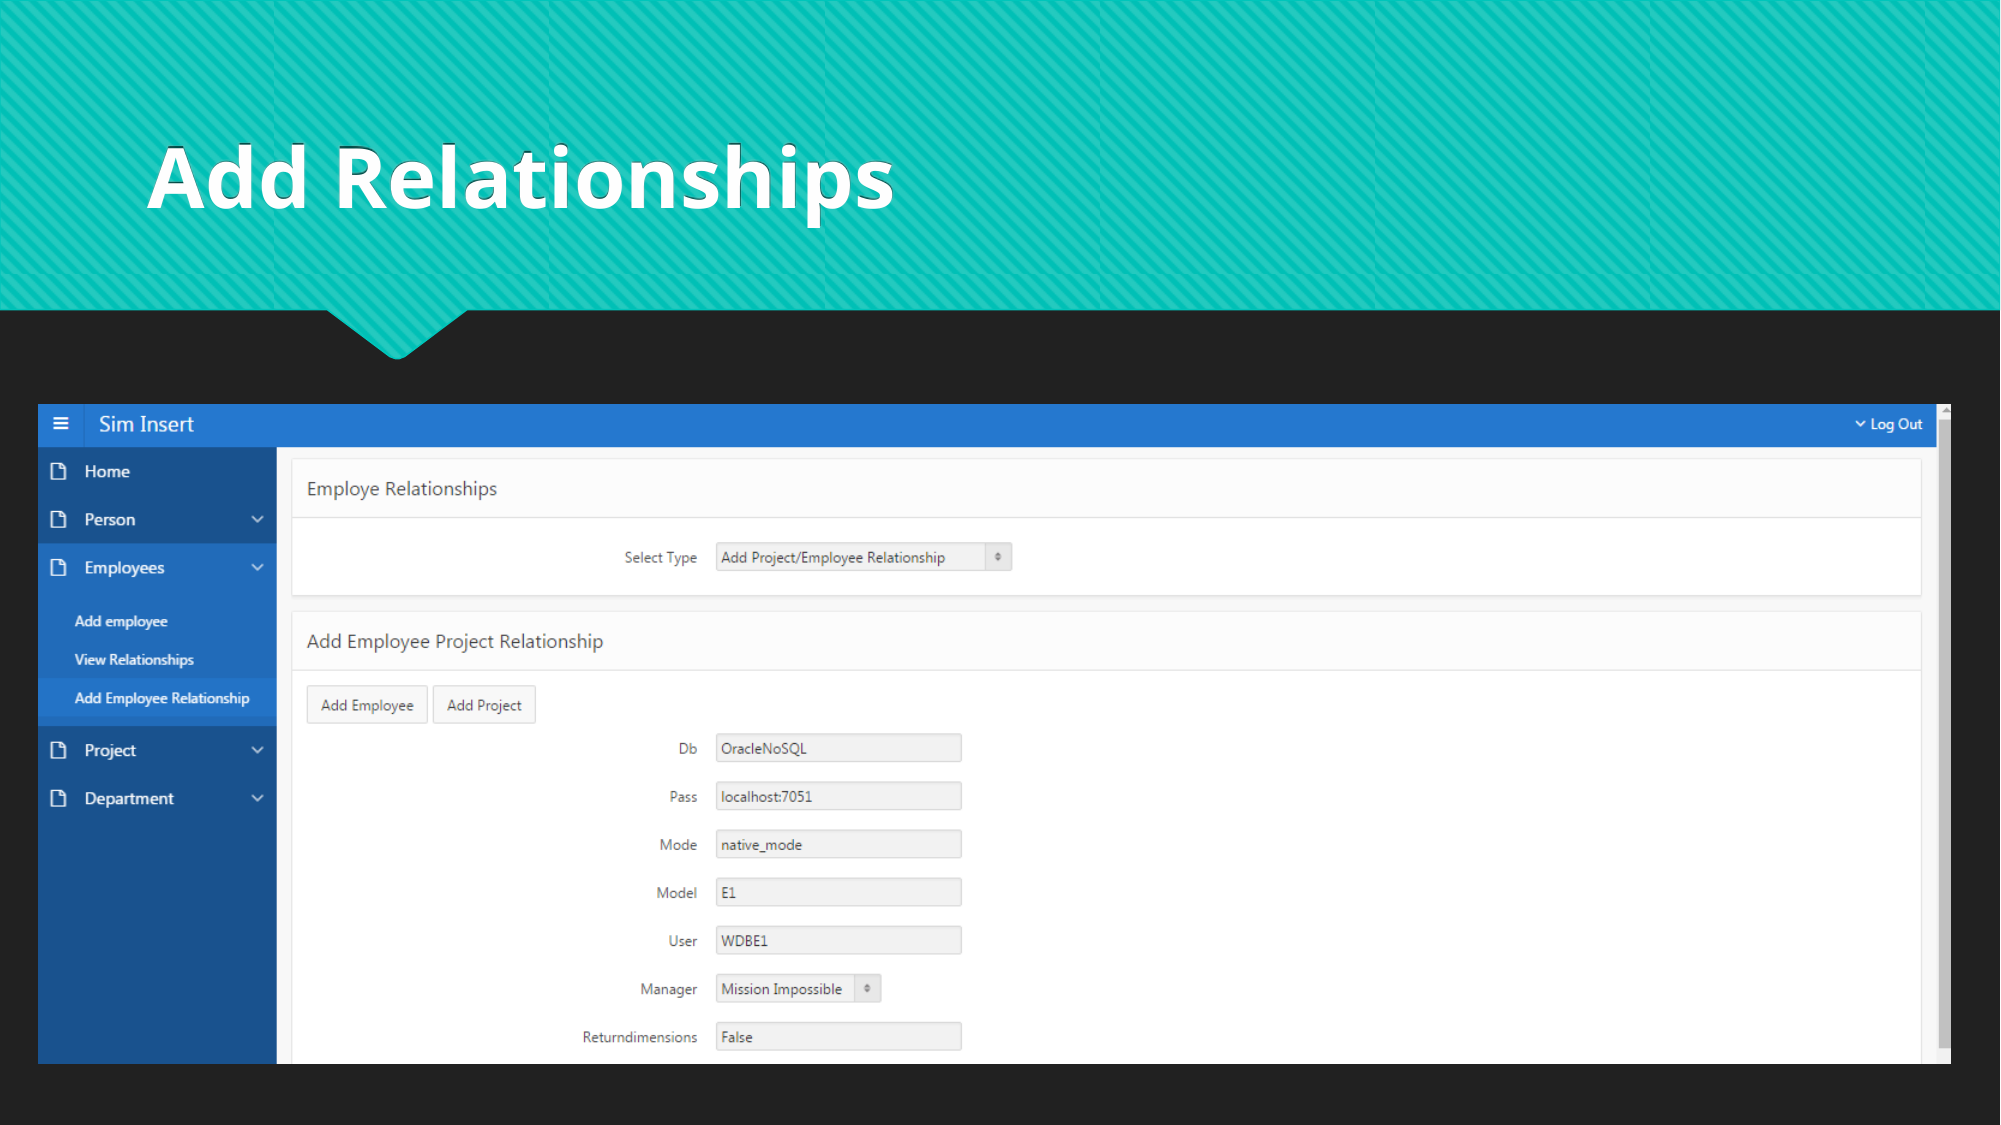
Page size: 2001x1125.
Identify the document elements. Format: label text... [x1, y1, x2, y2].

picture [38, 404, 1951, 1064]
title Add Relationships [132, 73, 1868, 233]
